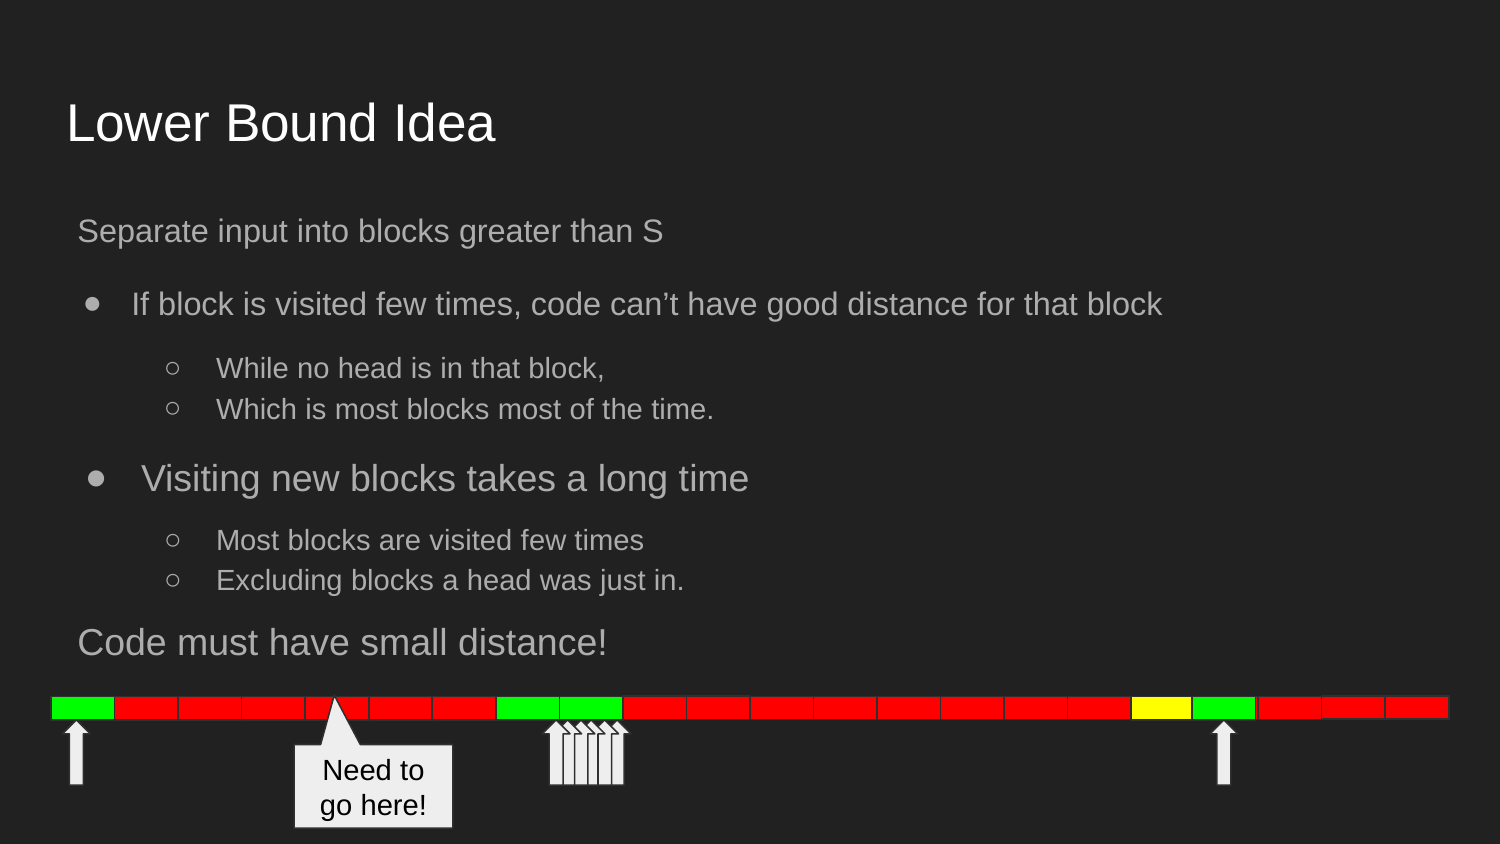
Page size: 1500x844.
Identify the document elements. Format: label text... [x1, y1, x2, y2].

text_box Most blocks are visited few times Excluding blocks a head was just in. [51, 501, 946, 612]
text_box Need to go here! [294, 695, 453, 829]
text_box [51, 696, 333, 786]
text_box [336, 695, 1449, 786]
list If block is visited few times, code can’t have good distance for that block [51, 262, 1449, 338]
title Lower Bound Idea [51, 72, 1449, 167]
text_box Visiting new blocks takes a long time [51, 432, 1246, 515]
text_box Code must have small distance! [62, 603, 1325, 669]
list Separate input into blocks greater than S [62, 189, 882, 262]
text_box While no head is in that block, Which is most blocks most of the time. [51, 329, 1302, 440]
